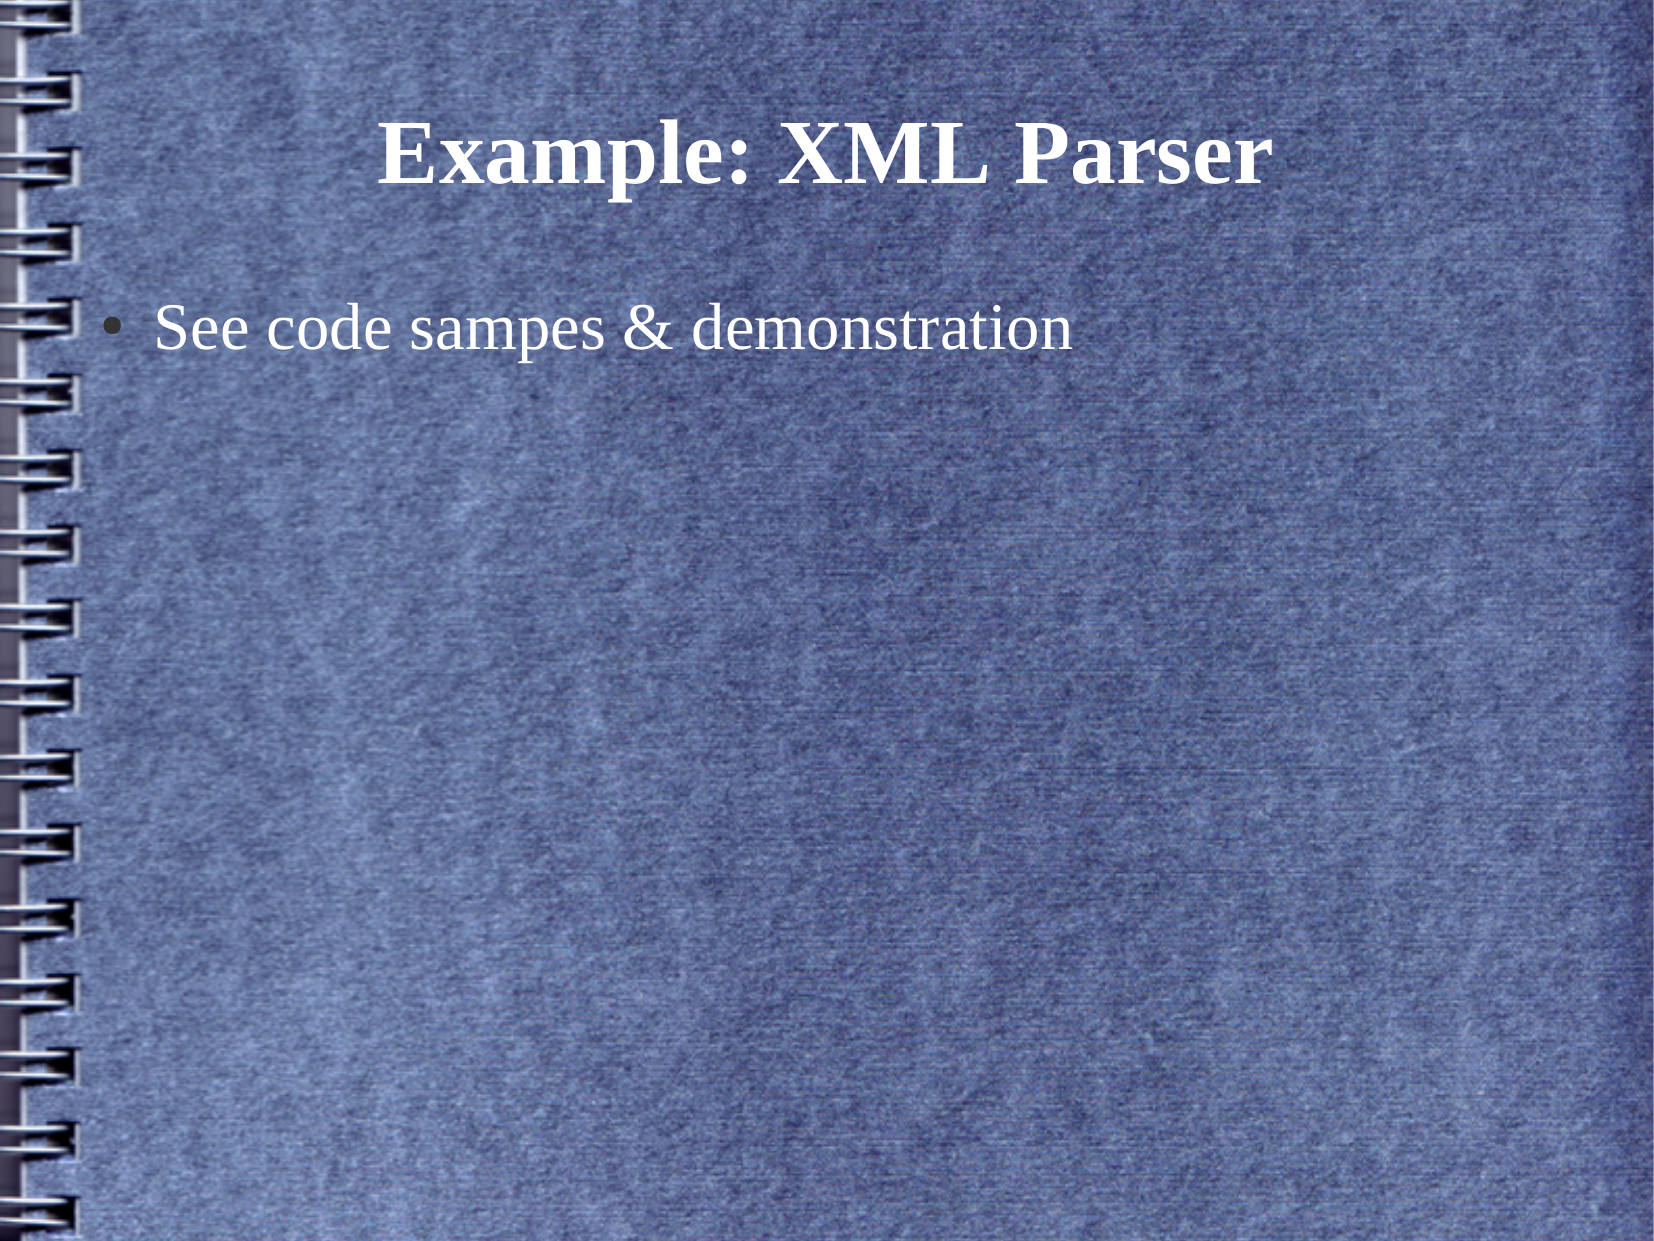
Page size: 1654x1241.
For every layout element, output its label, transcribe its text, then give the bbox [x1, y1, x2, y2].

picture [0, 0, 1654, 1241]
title Example: XML Parser [82, 49, 1571, 257]
list See code sampes & demonstration [82, 290, 1571, 1109]
